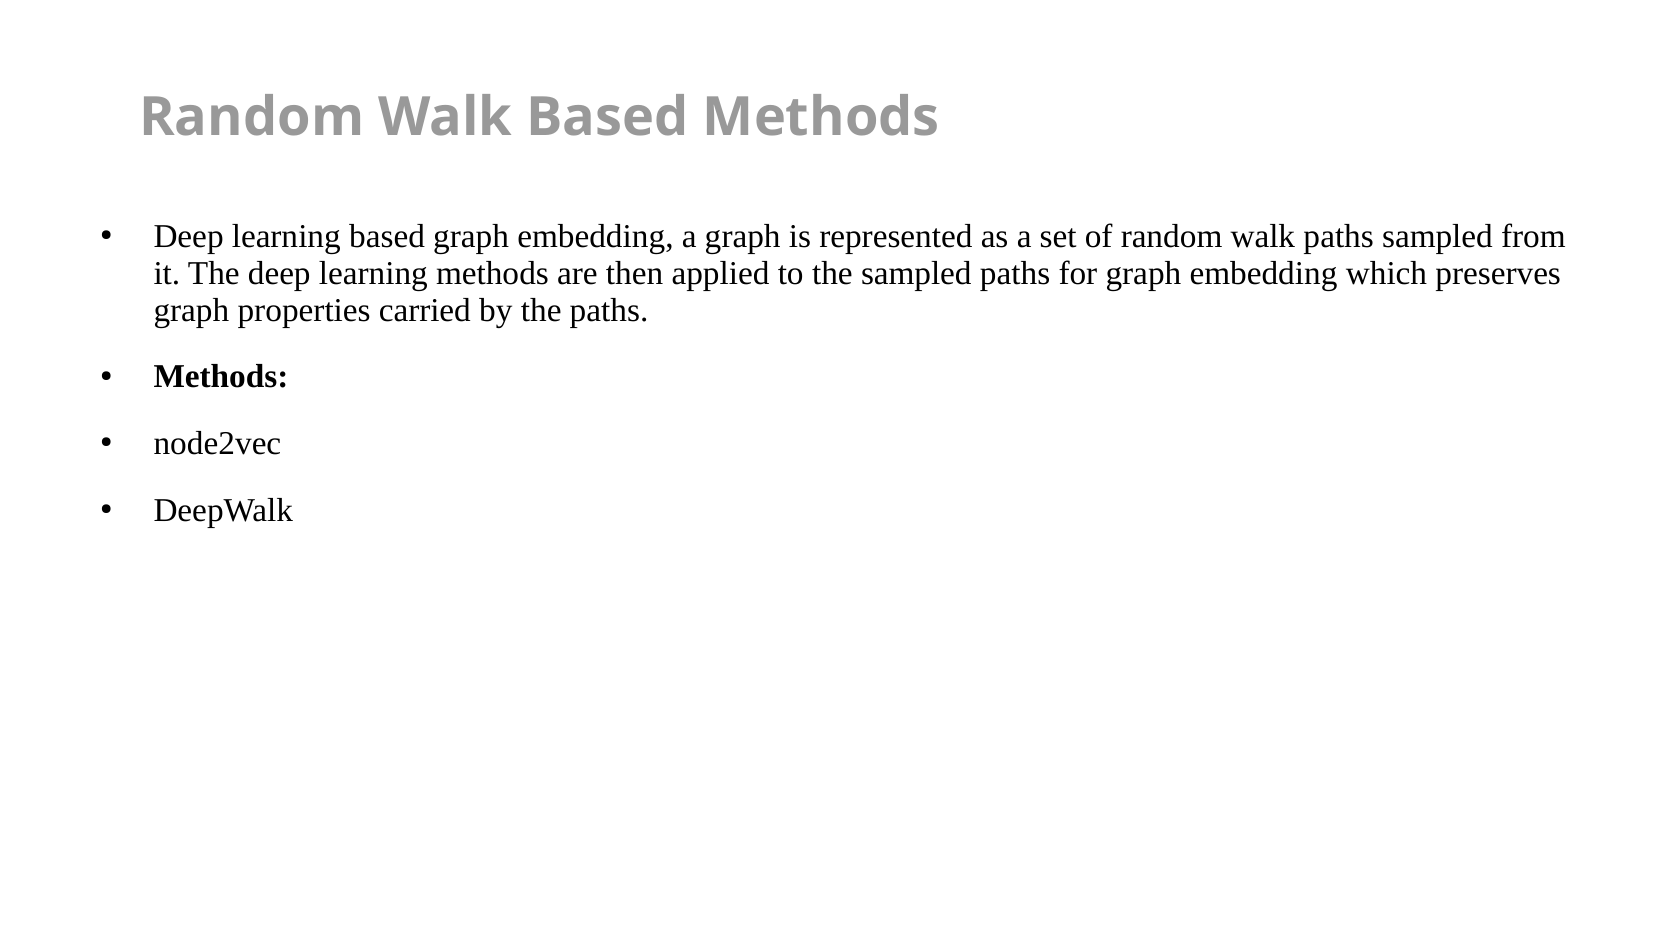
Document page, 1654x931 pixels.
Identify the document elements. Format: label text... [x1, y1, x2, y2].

list Deep learning based graph embedding, a graph is represented as a set of random walk paths sampled from it. The deep learning methods are then applied to the sampled paths for graph embedding which preserves graph properties carried by the paths. Methods: node2vec DeepWalk [82, 217, 1571, 757]
title Random Walk Based Methods [82, 37, 1571, 193]
